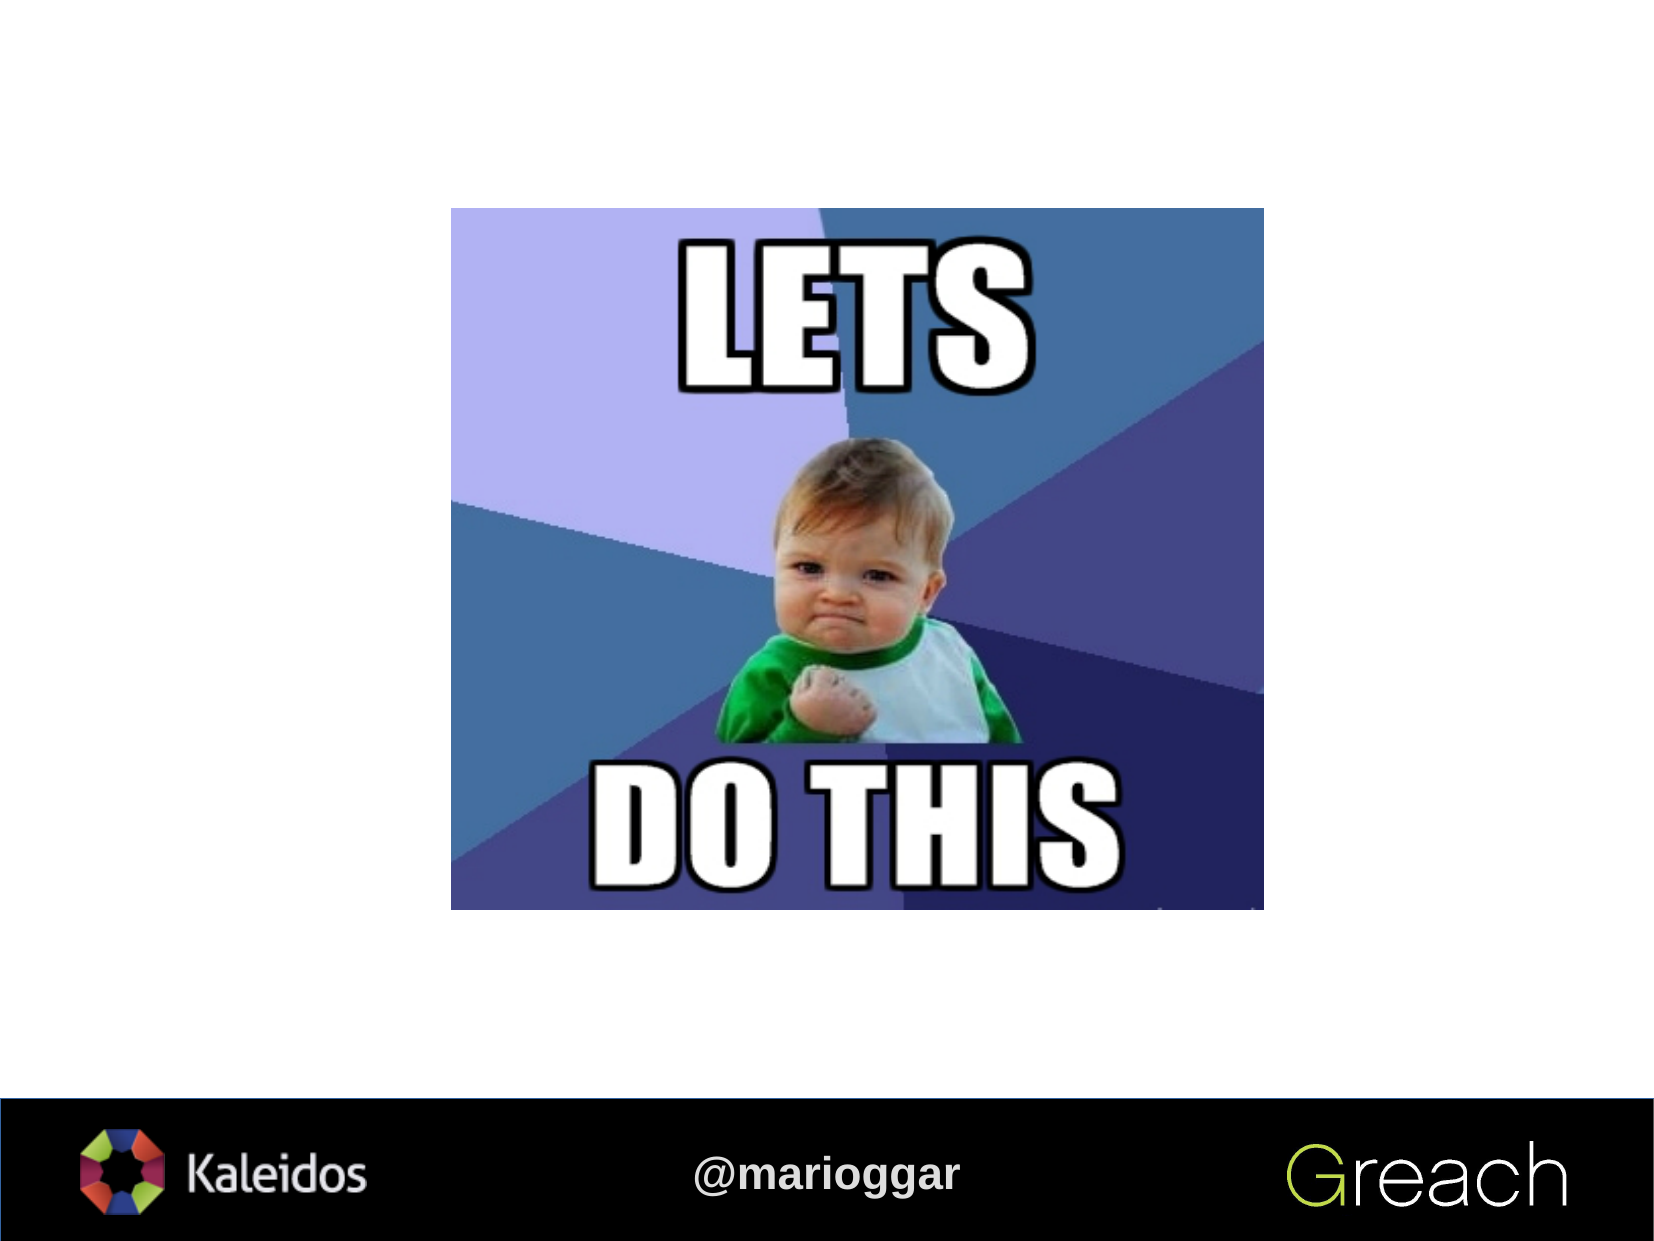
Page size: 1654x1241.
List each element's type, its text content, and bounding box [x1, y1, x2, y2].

picture [80, 1129, 367, 1215]
picture [1287, 1141, 1571, 1216]
picture [451, 208, 1264, 910]
subtitle LETS [82, 49, 1571, 1010]
